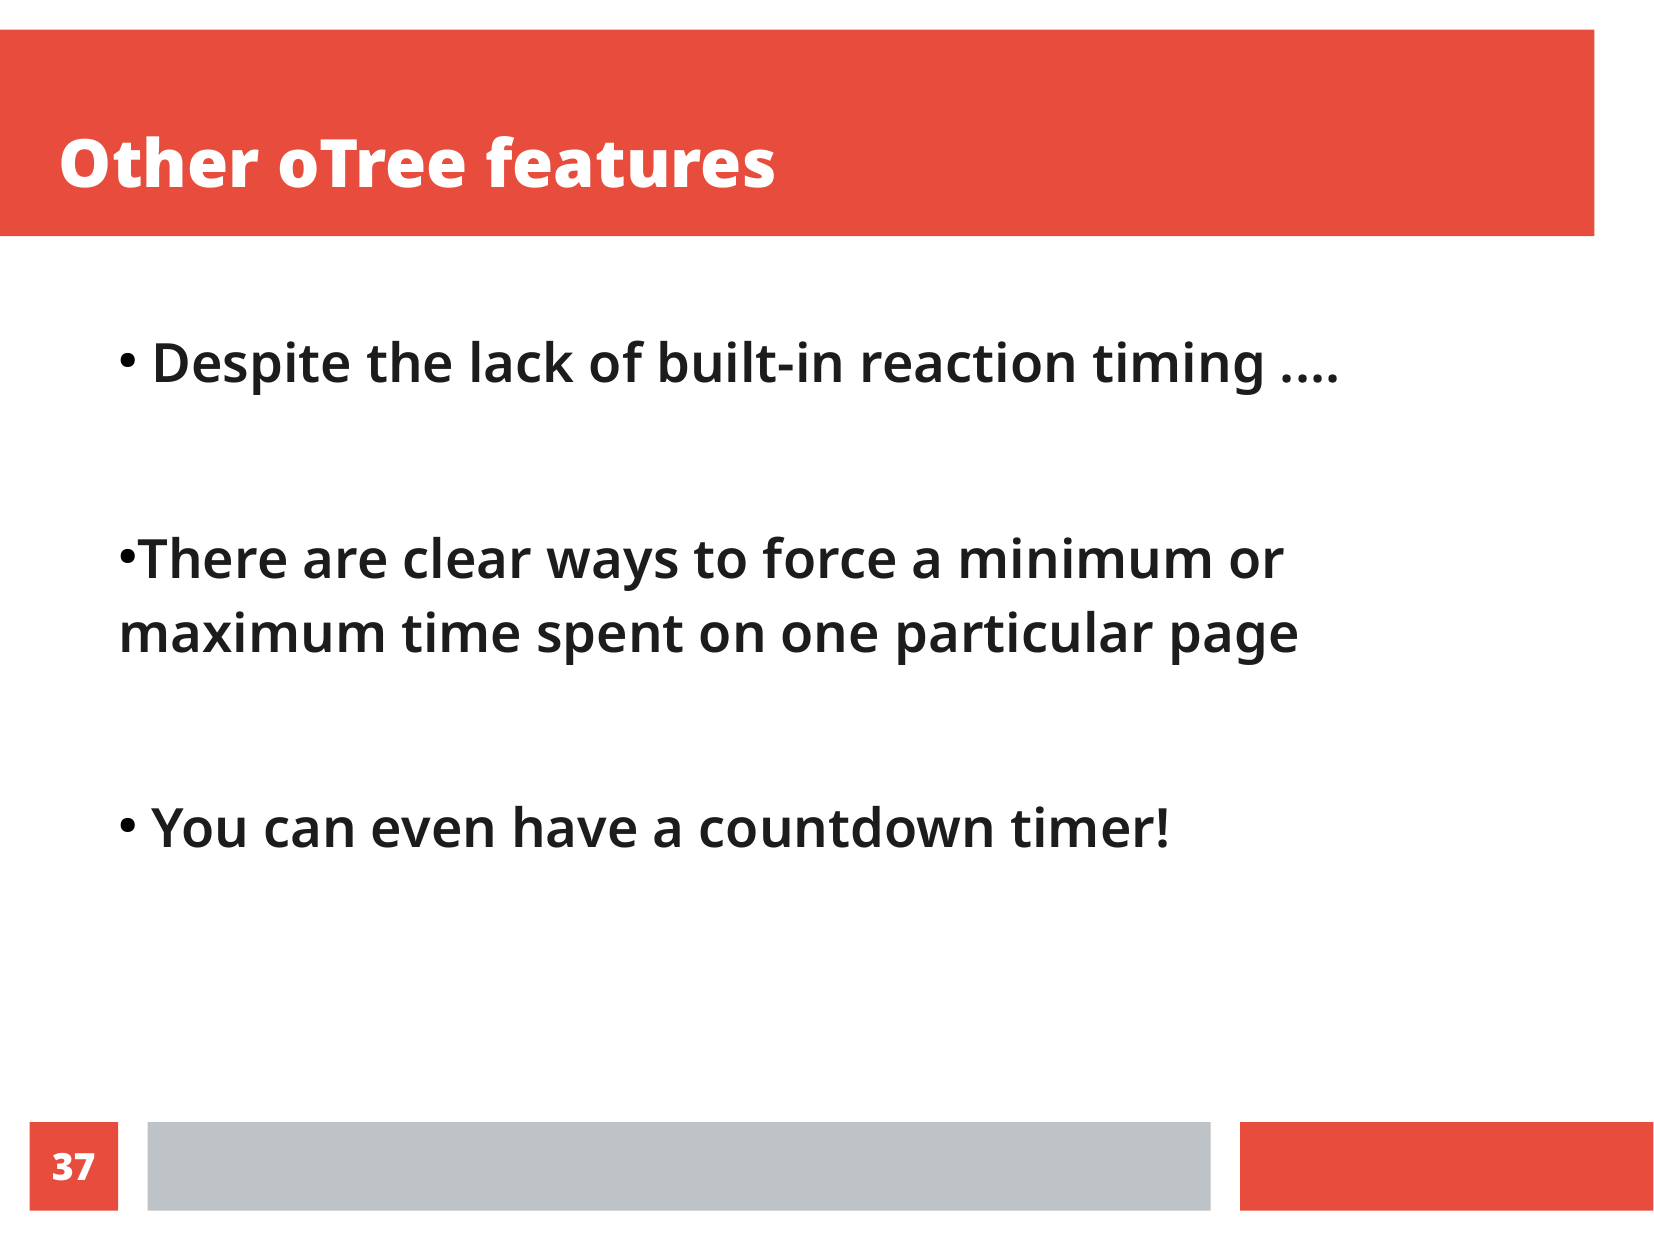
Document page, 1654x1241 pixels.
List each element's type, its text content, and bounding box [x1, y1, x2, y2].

title Other oTree features [59, 59, 1595, 207]
list Despite the lack of built-in reaction timing .... There are clear ways to force a minimum or maximum time spent on one particular page You can even have a countdown timer! [59, 324, 1565, 1093]
